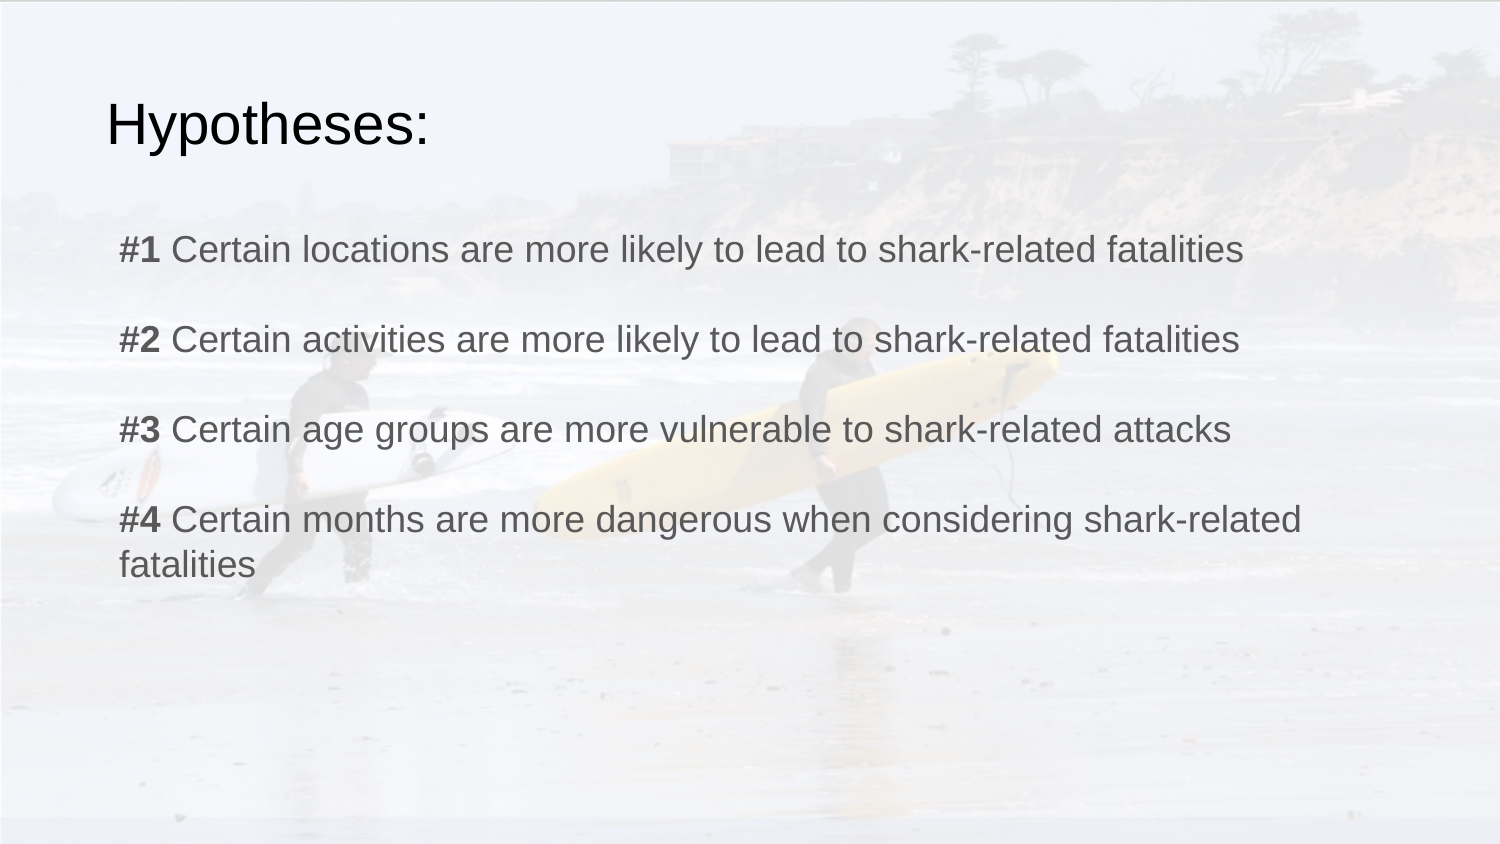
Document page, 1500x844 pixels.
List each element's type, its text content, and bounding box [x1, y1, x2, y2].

picture [0, 0, 1500, 844]
text_box Hypotheses: [91, 70, 1119, 171]
text_box #1 Certain locations are more likely to lead to shark-related fatalities #2 Certain activities are more likely to lead to shark-related fatalities #3 Certain age groups are more vulnerable to shark-related attacks #4 Certain months are more dangerous when considering shark-related fatalities [104, 209, 1396, 771]
